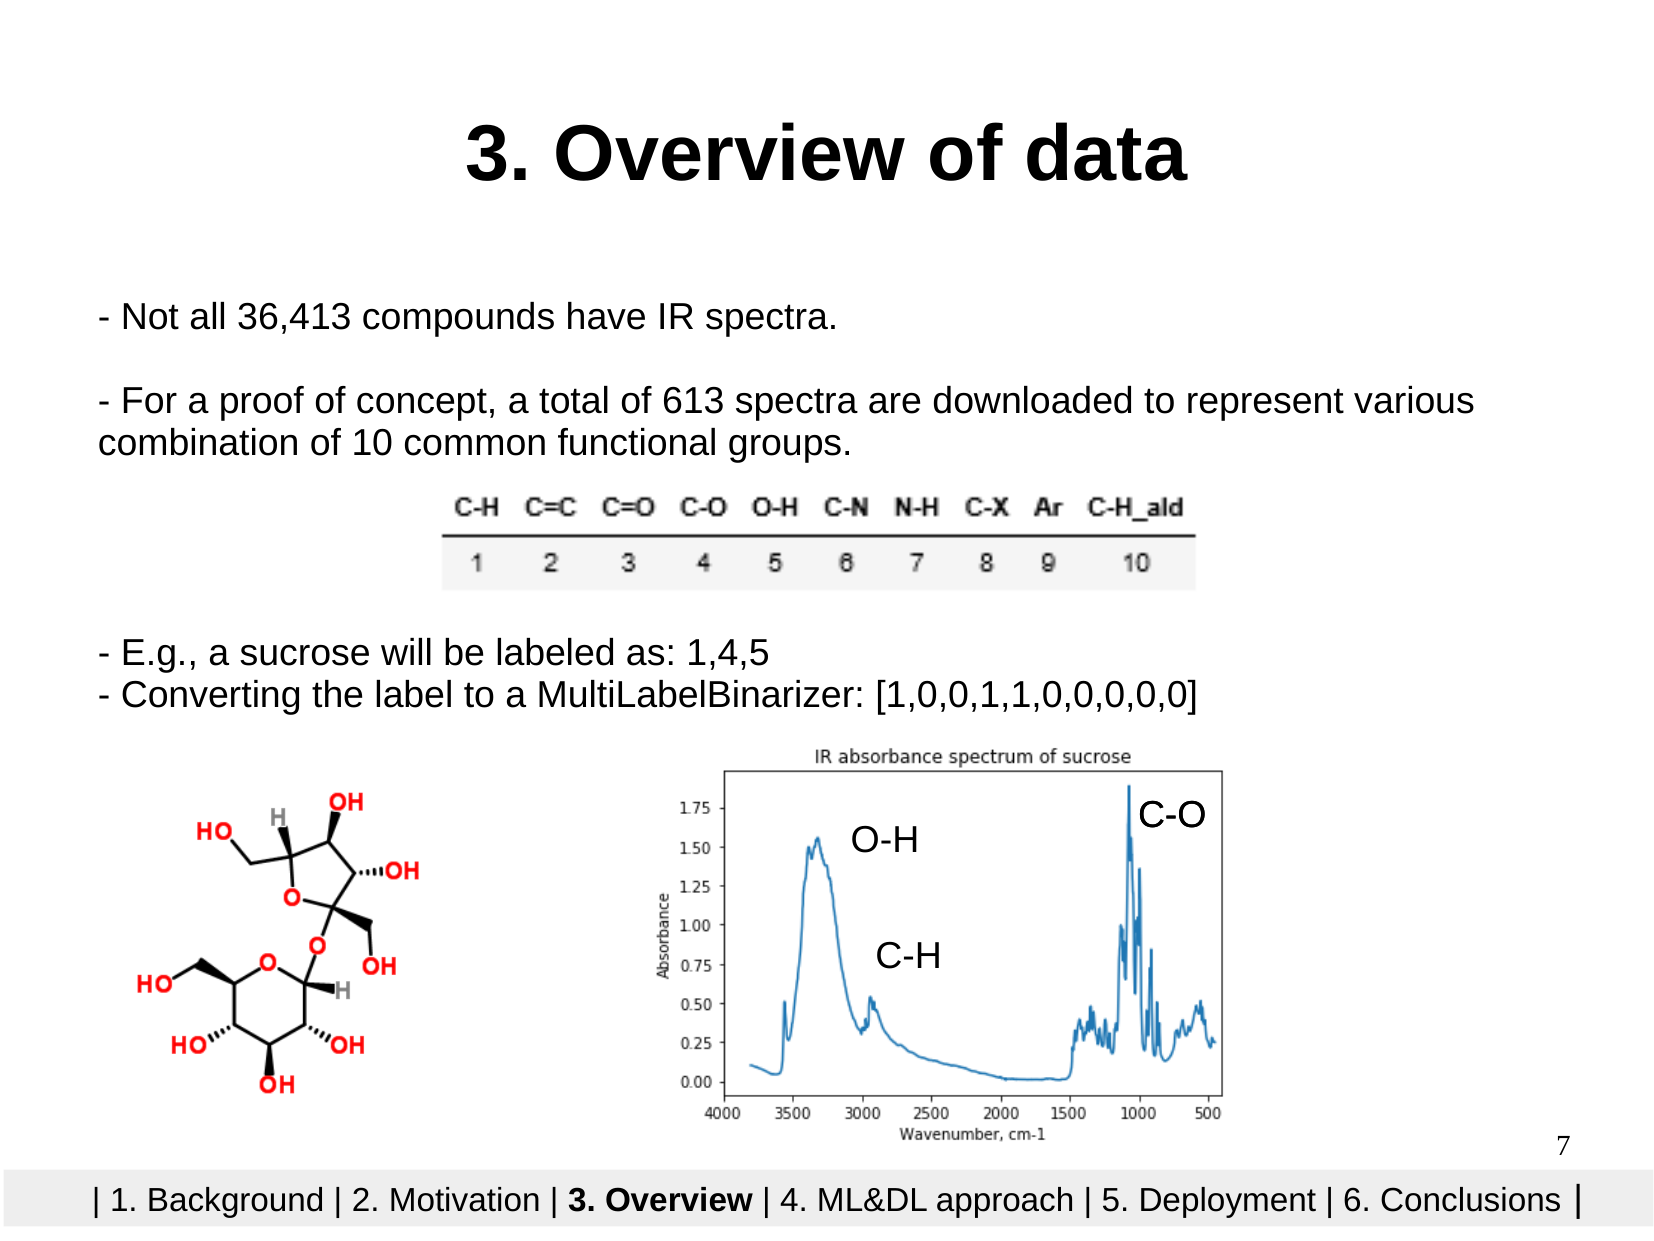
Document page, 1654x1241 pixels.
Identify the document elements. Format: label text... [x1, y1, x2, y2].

picture [435, 485, 1207, 599]
text_box - Not all 36,413 compounds have IR spectra. - For a proof of concept, a total of 613 spectra are downloaded to represent various combination of 10 common functional groups. - E.g., a sucrose will be labeled as: 1,4,5 - Converting the label to a MultiLabelBinarizer: [1,0,0,1,1,0,0,0,0,0] [83, 287, 1585, 723]
text_box O-H [835, 811, 953, 868]
text_box C-O [1123, 786, 1241, 844]
text_box C-H [860, 927, 978, 985]
title 3. Overview of data [82, 49, 1571, 257]
text_box | 1. Background | 2. Motivation | 3. Overview | 4. ML&DL approach | 5. Deployment | 6. Conclusions | [3, 1169, 1654, 1227]
picture [648, 738, 1238, 1152]
picture [120, 784, 467, 1124]
